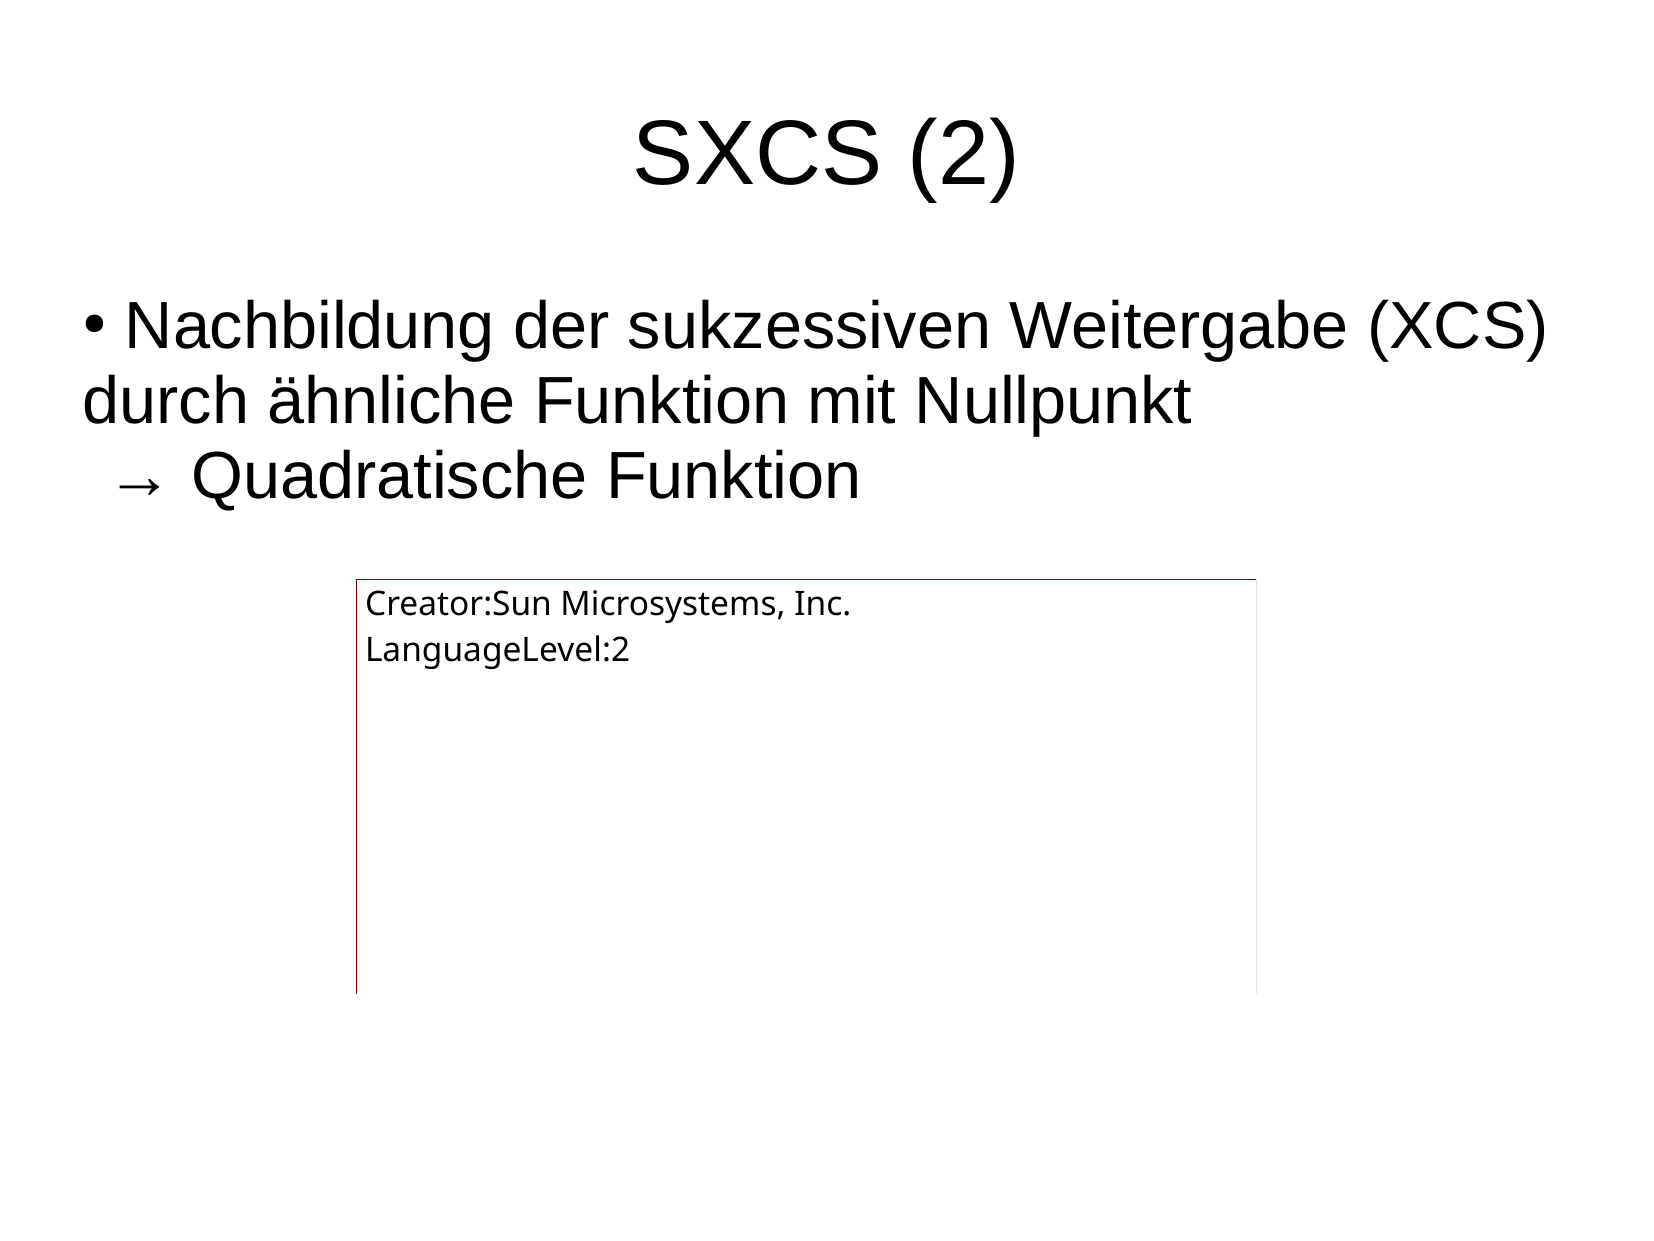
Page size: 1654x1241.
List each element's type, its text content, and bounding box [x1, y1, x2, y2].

title SXCS (2) [82, 49, 1571, 257]
picture [354, 577, 1257, 994]
subtitle Nachbildung der sukzessiven Weitergabe (XCS) durch ähnliche Funktion mit Nullpunkt → Quadratische Funktion [82, 288, 1571, 1111]
